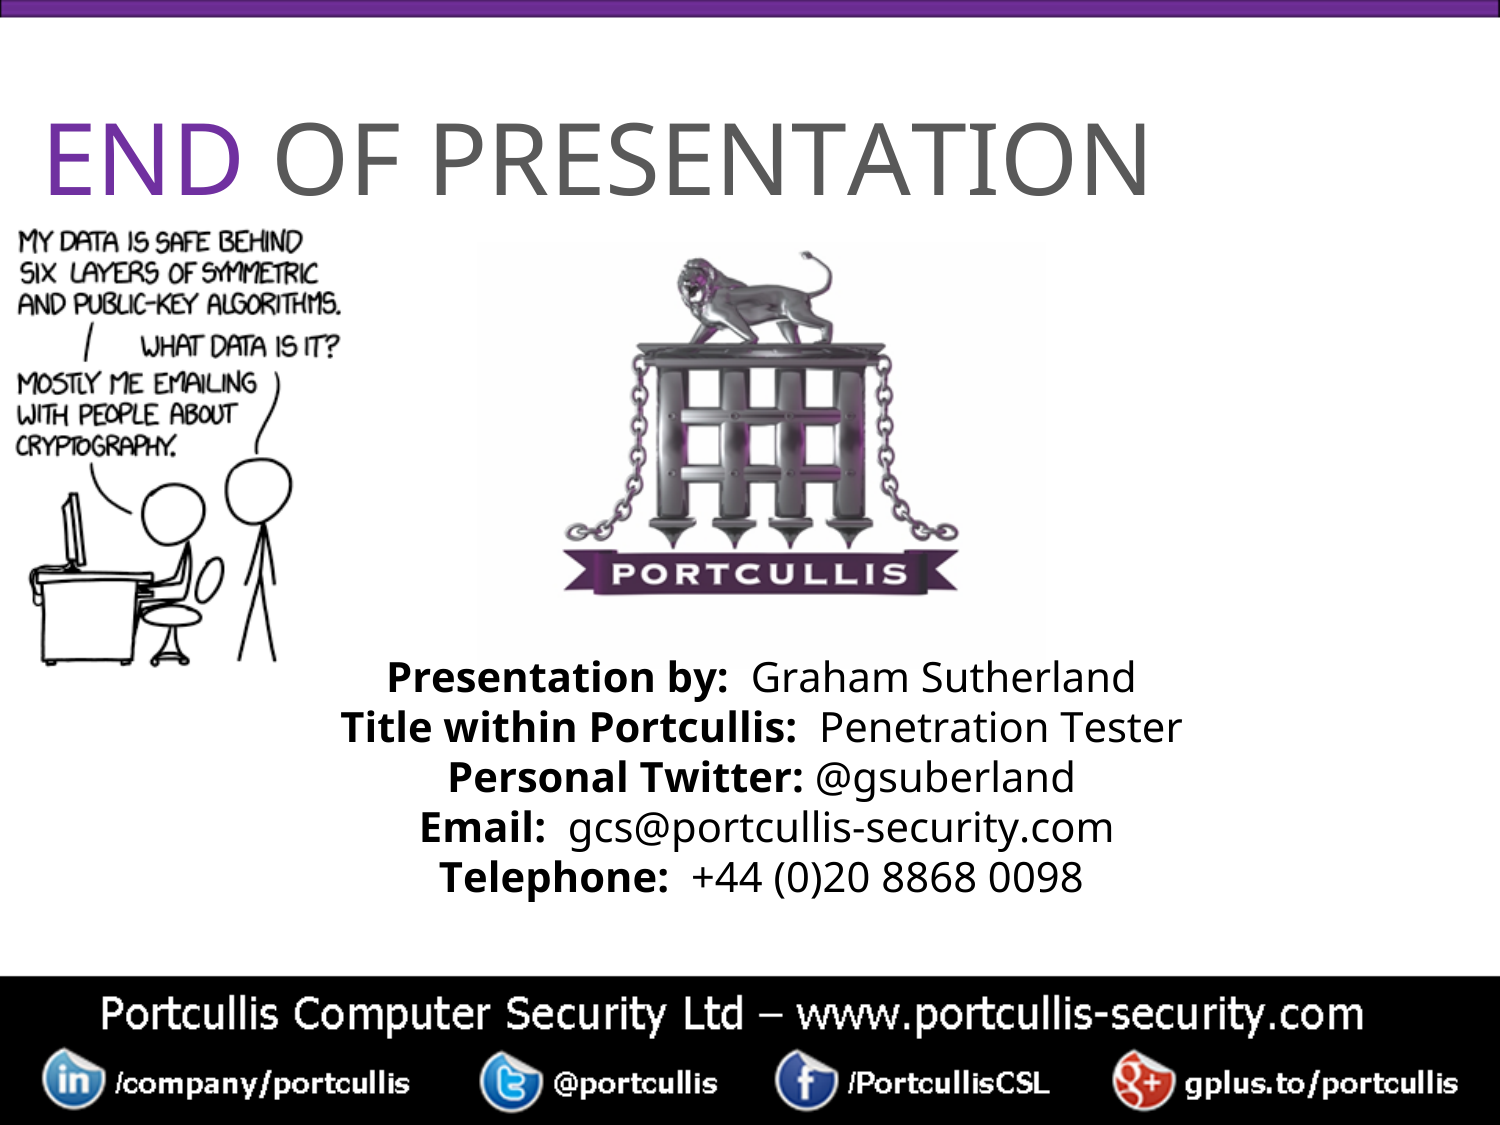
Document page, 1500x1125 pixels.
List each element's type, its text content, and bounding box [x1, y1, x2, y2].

title END OF PRESENTATION [41, 42, 1434, 202]
text_box Presentation by: Graham Sutherland Title within Portcullis: Penetration Tester Personal Twitter: @gsuberland Email: gcs@portcullis-security.com Telephone: +44 (0)20 8868 0098 [64, 196, 1459, 941]
picture [0, 0, 1500, 1125]
